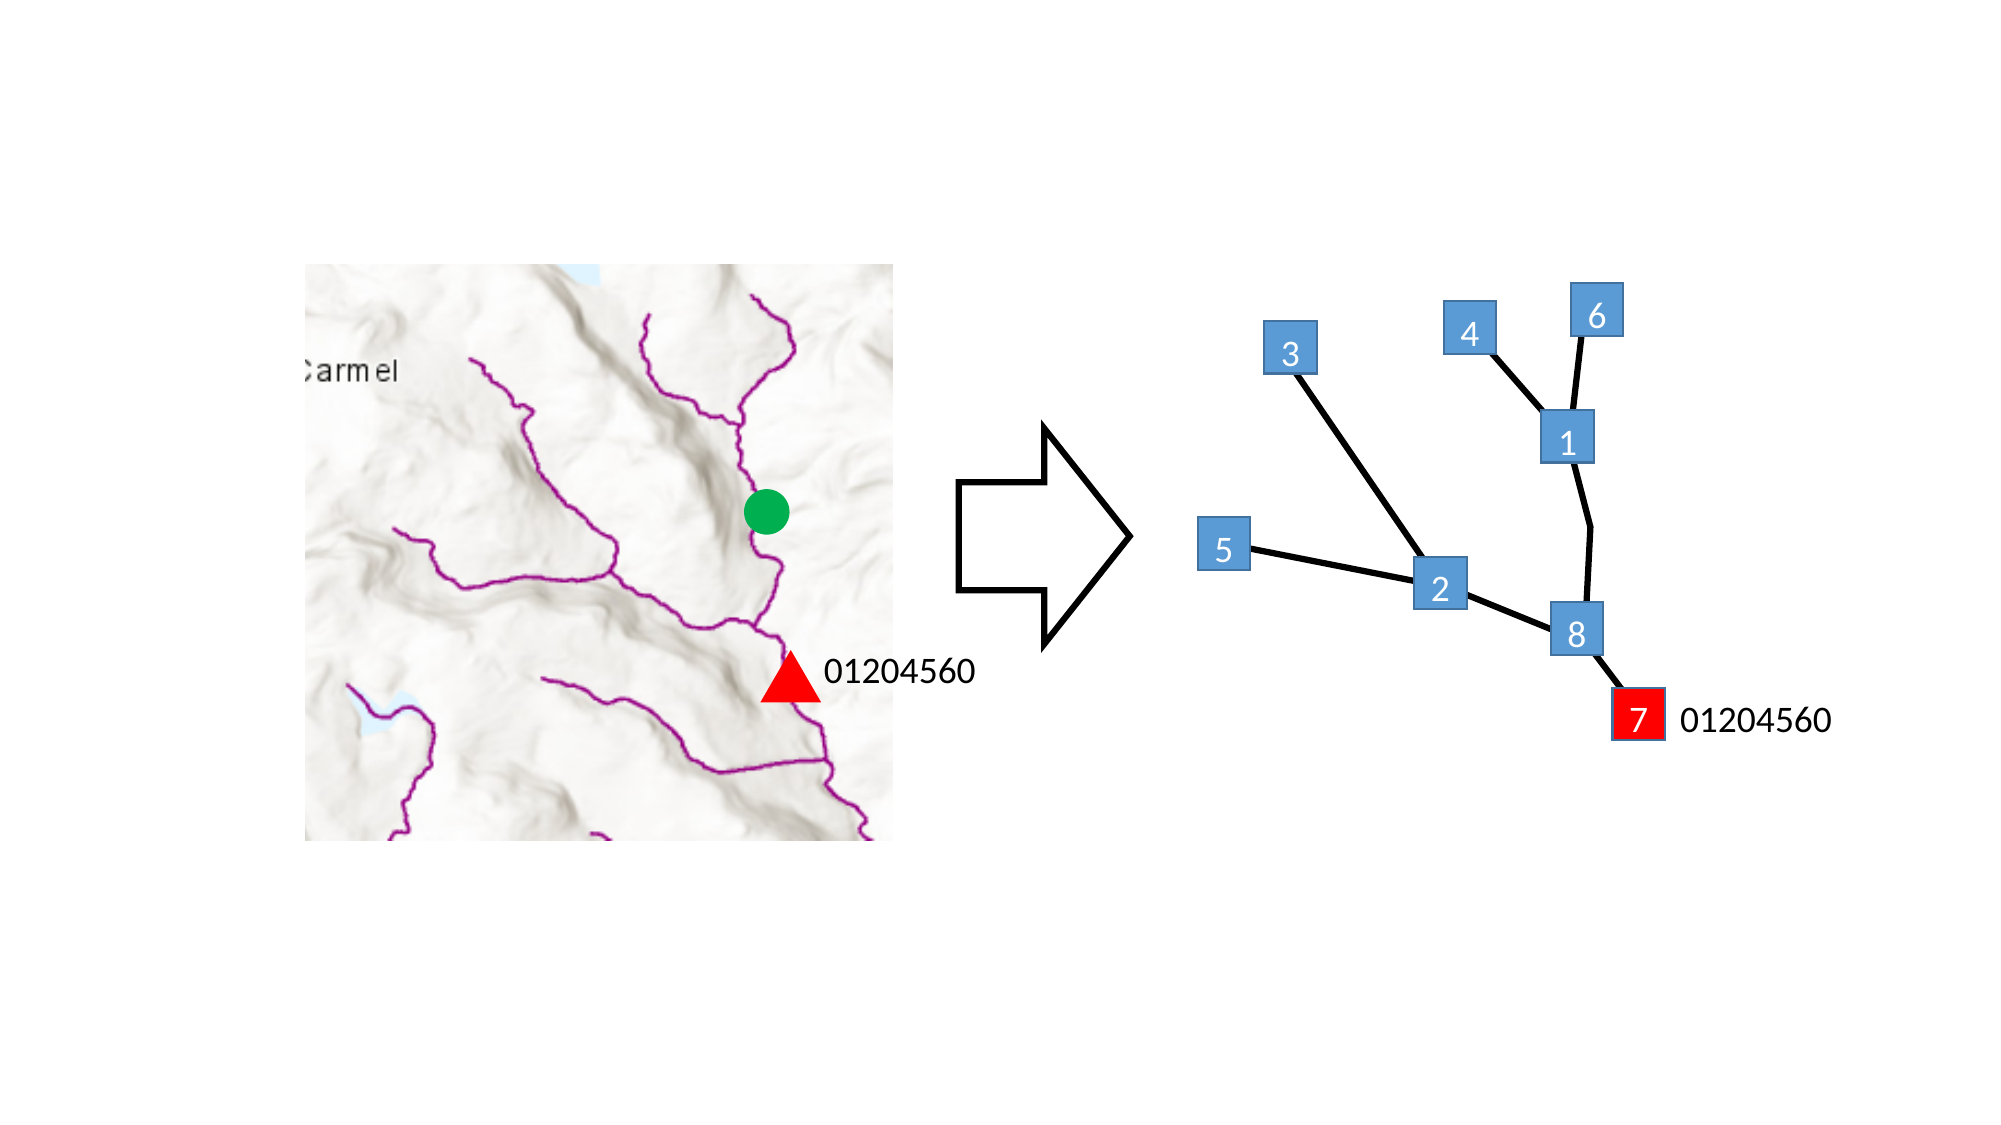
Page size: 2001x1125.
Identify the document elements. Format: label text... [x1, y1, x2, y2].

text_box 01204560 [808, 638, 1090, 700]
text_box 1 [1541, 410, 1594, 463]
text_box 4 [1444, 301, 1496, 354]
picture [305, 264, 893, 841]
text_box 8 [1551, 602, 1603, 655]
text_box 7 [1613, 688, 1665, 740]
text_box 3 [1264, 321, 1317, 374]
text_box 01204560 [1665, 687, 1946, 749]
text_box [760, 649, 822, 703]
text_box [744, 489, 790, 535]
text_box 2 [1414, 557, 1467, 609]
text_box 5 [1198, 517, 1250, 570]
text_box 6 [1571, 283, 1623, 336]
